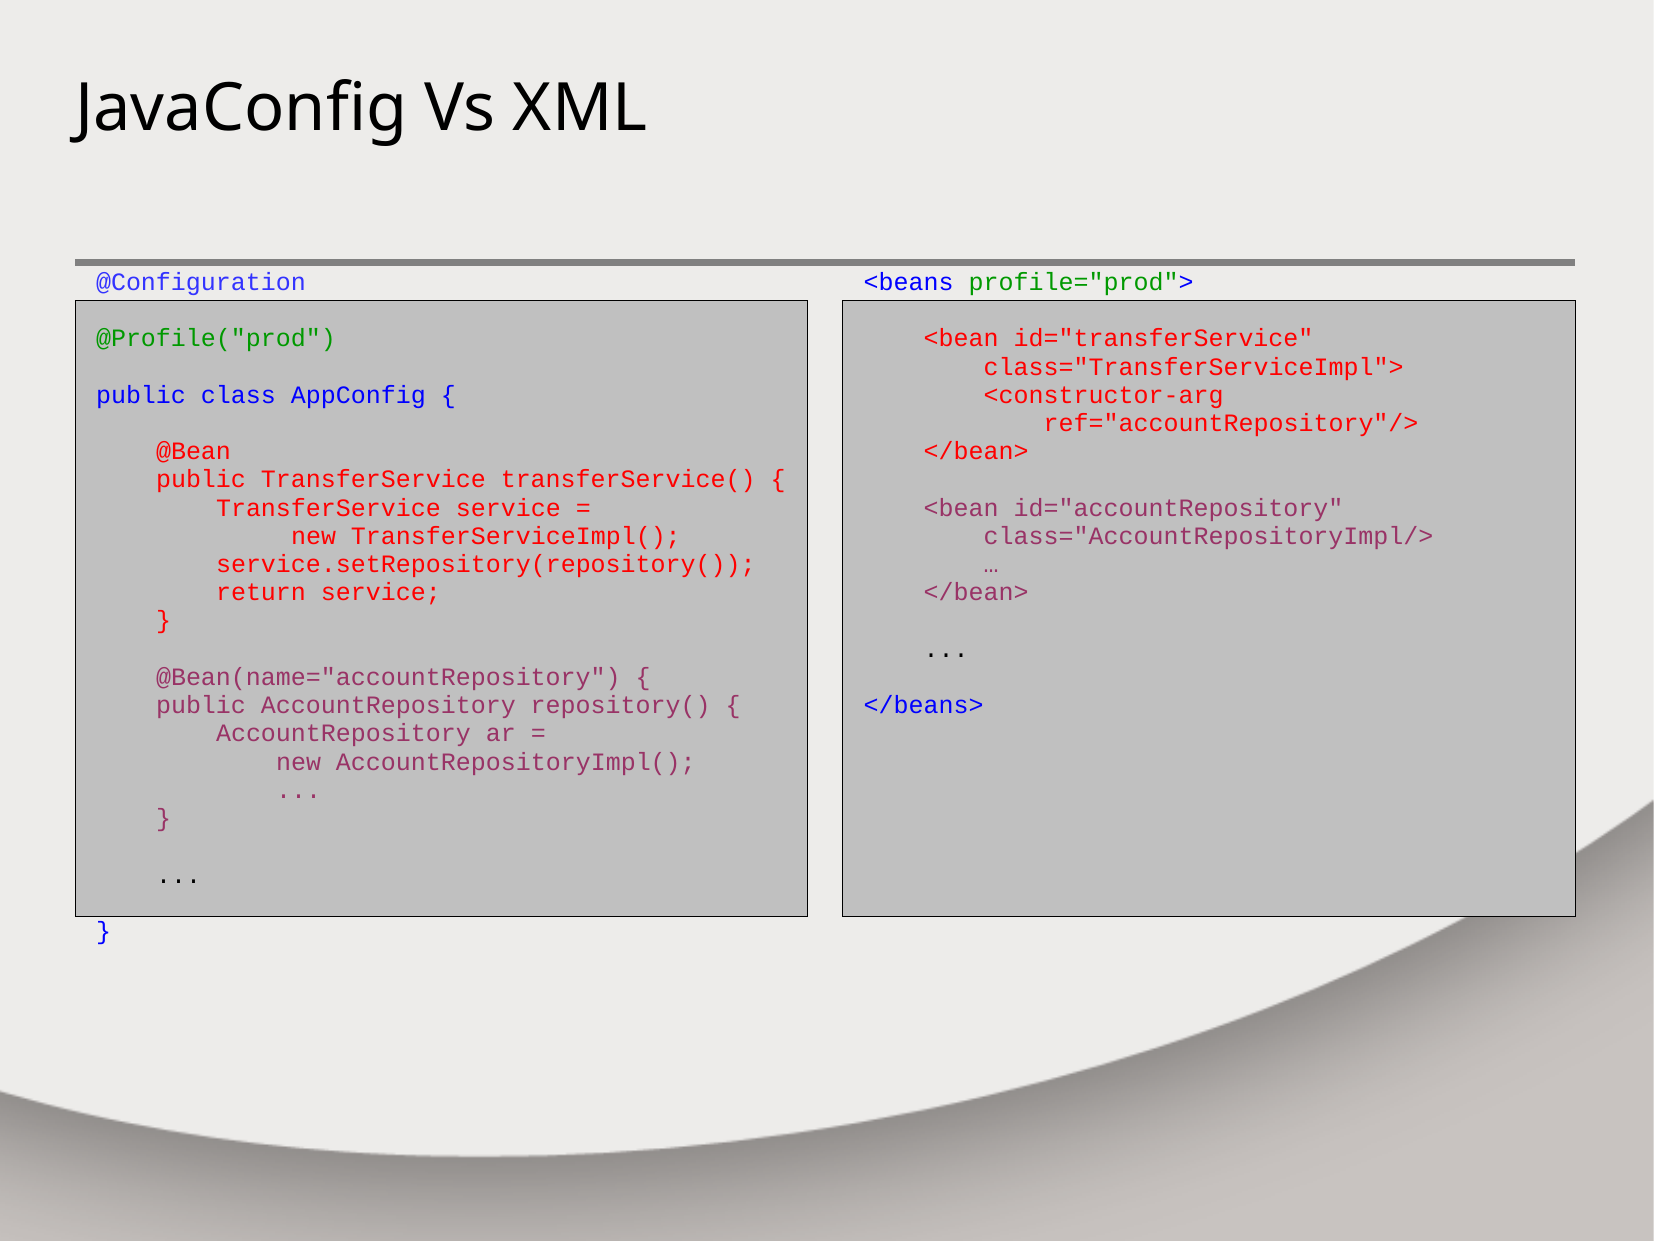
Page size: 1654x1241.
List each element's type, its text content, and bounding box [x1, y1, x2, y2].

text_box <beans profile="prod"> <bean id="transferService" class="TransferServiceImpl"> <constructor-arg ref="accountRepository"/> </bean> <bean id="accountRepository" class="AccountRepositoryImpl/> … </bean> ... </beans> [842, 300, 1576, 917]
text_box @Configuration @Profile("prod") public class AppConfig { @Bean public TransferService transferService() { TransferService service = new TransferServiceImpl(); service.setRepository(repository()); return service; } @Bean(name="accountRepository") { public AccountRepository repository() { AccountRepository ar = new AccountRepositoryImpl(); ... } ... } [75, 300, 808, 917]
picture [0, 0, 1654, 1241]
title JavaConfig Vs XML [75, 75, 1576, 226]
